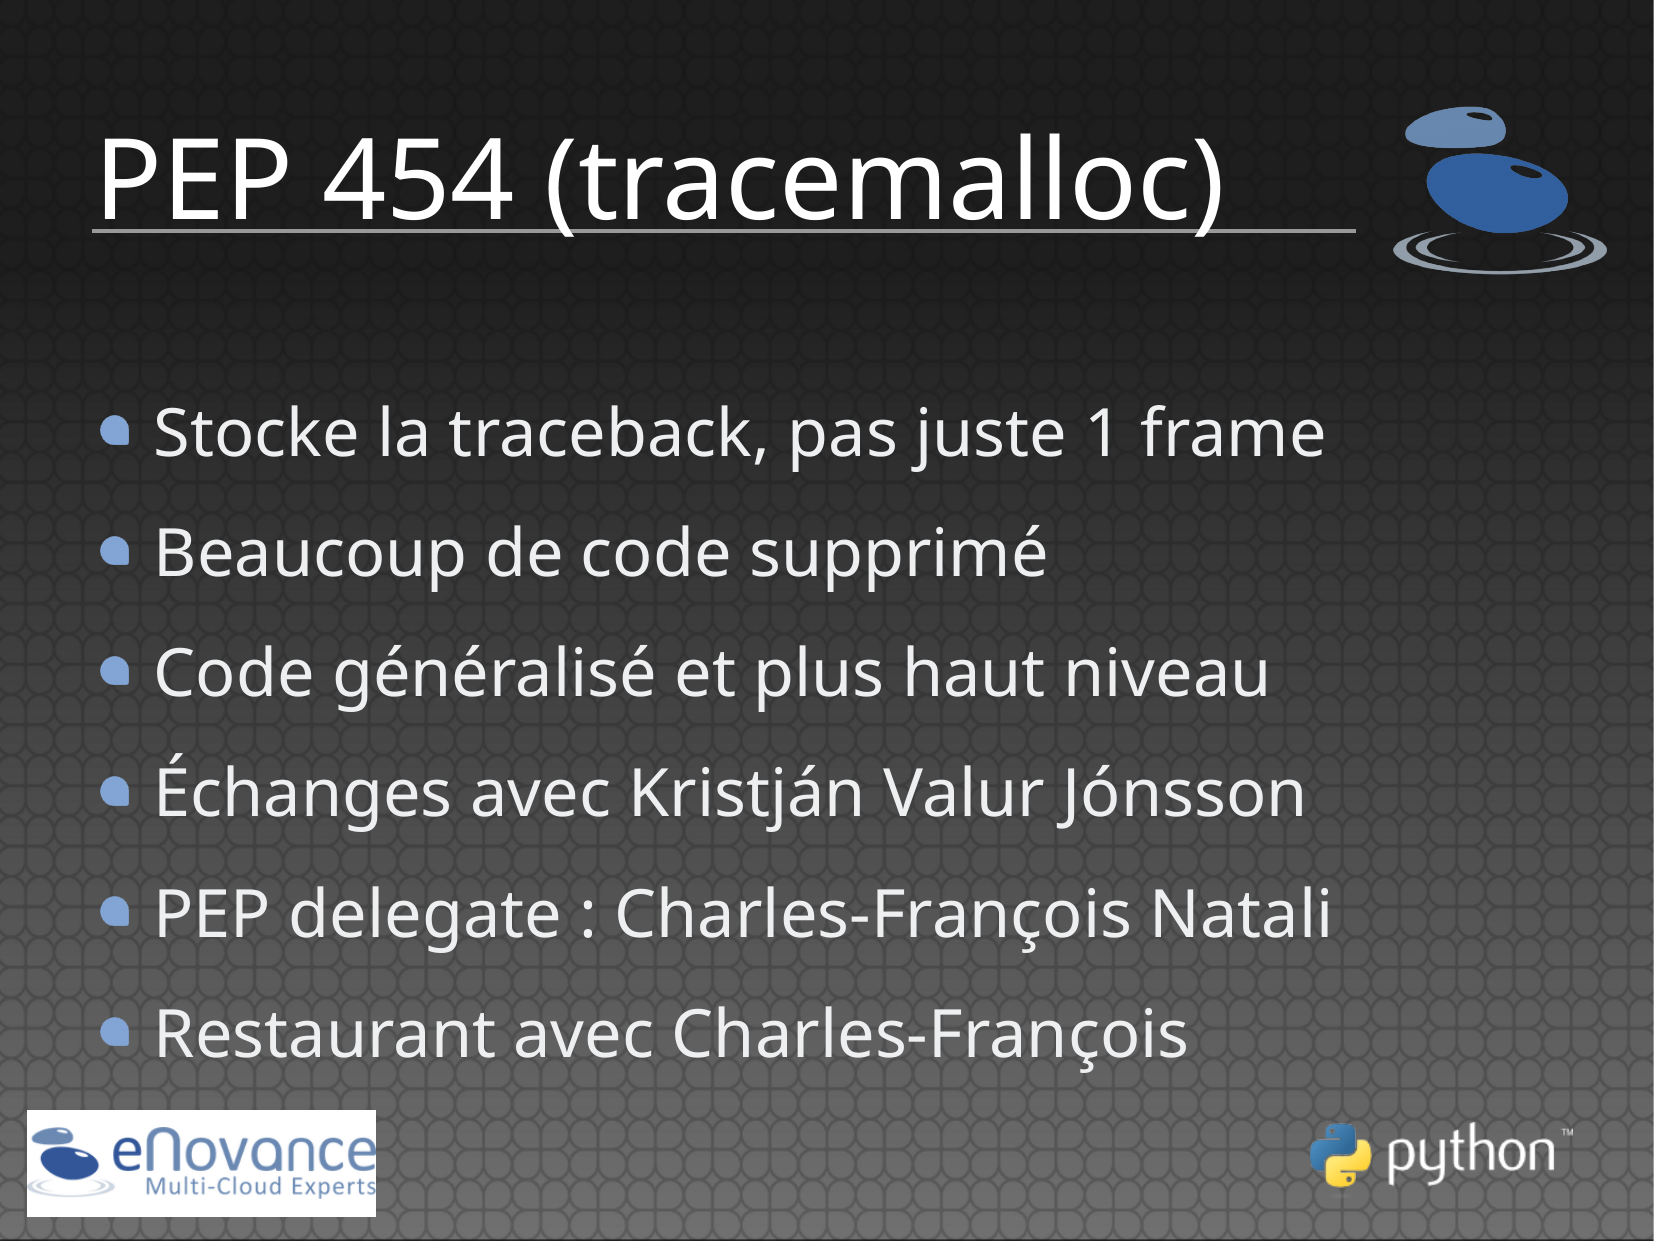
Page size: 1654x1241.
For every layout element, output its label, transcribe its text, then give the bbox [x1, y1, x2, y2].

picture [0, 0, 1654, 1241]
list Stocke la traceback, pas juste 1 frame Beaucoup de code supprimé Code généralisé et plus haut niveau Échanges avec Kristján Valur Jónsson PEP delegate : Charles-François Natali Restaurant avec Charles-François [82, 384, 1571, 941]
title PEP 454 (tracemalloc) [94, 100, 1426, 251]
